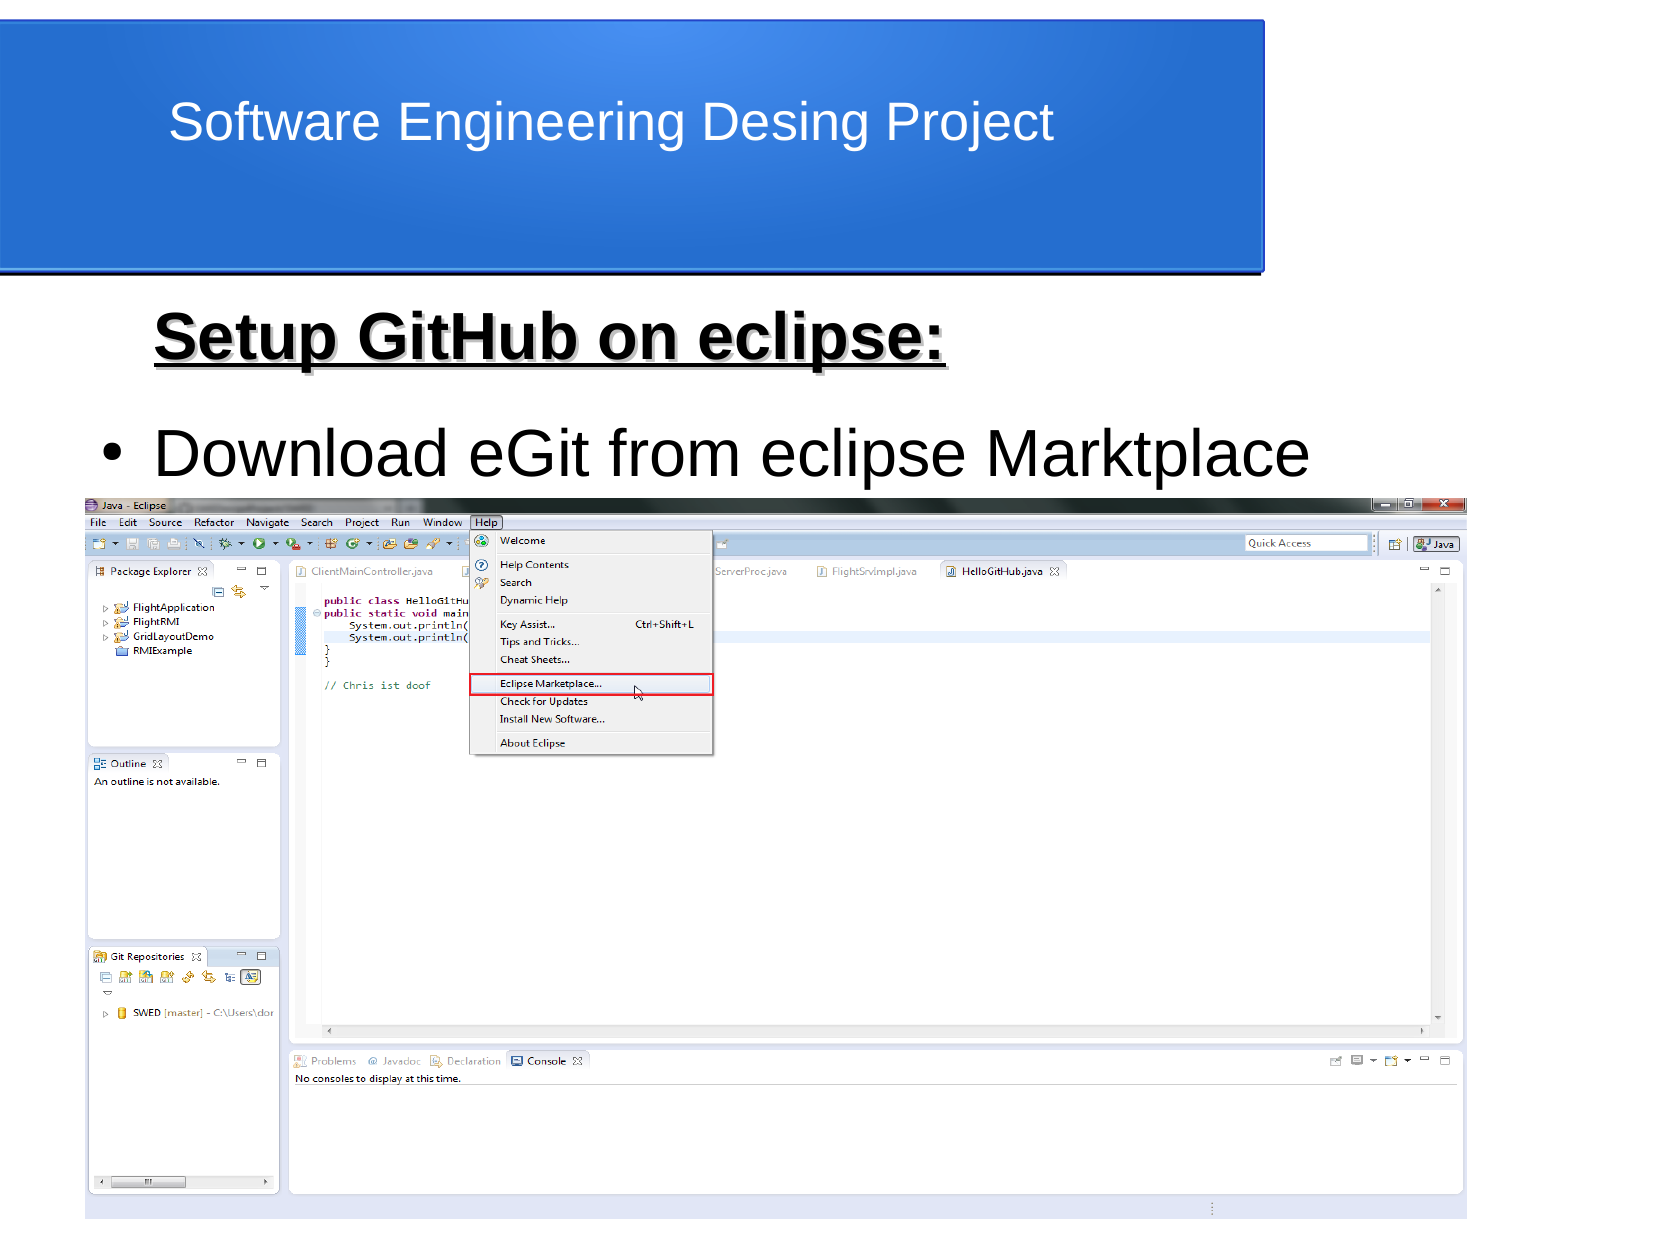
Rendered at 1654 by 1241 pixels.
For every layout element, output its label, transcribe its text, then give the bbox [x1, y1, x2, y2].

list Setup GitHub on eclipse: Download eGit from eclipse Marktplace [82, 299, 1571, 1019]
picture [85, 498, 1467, 1219]
text_box Software Engineering Desing Project [153, 83, 1134, 201]
